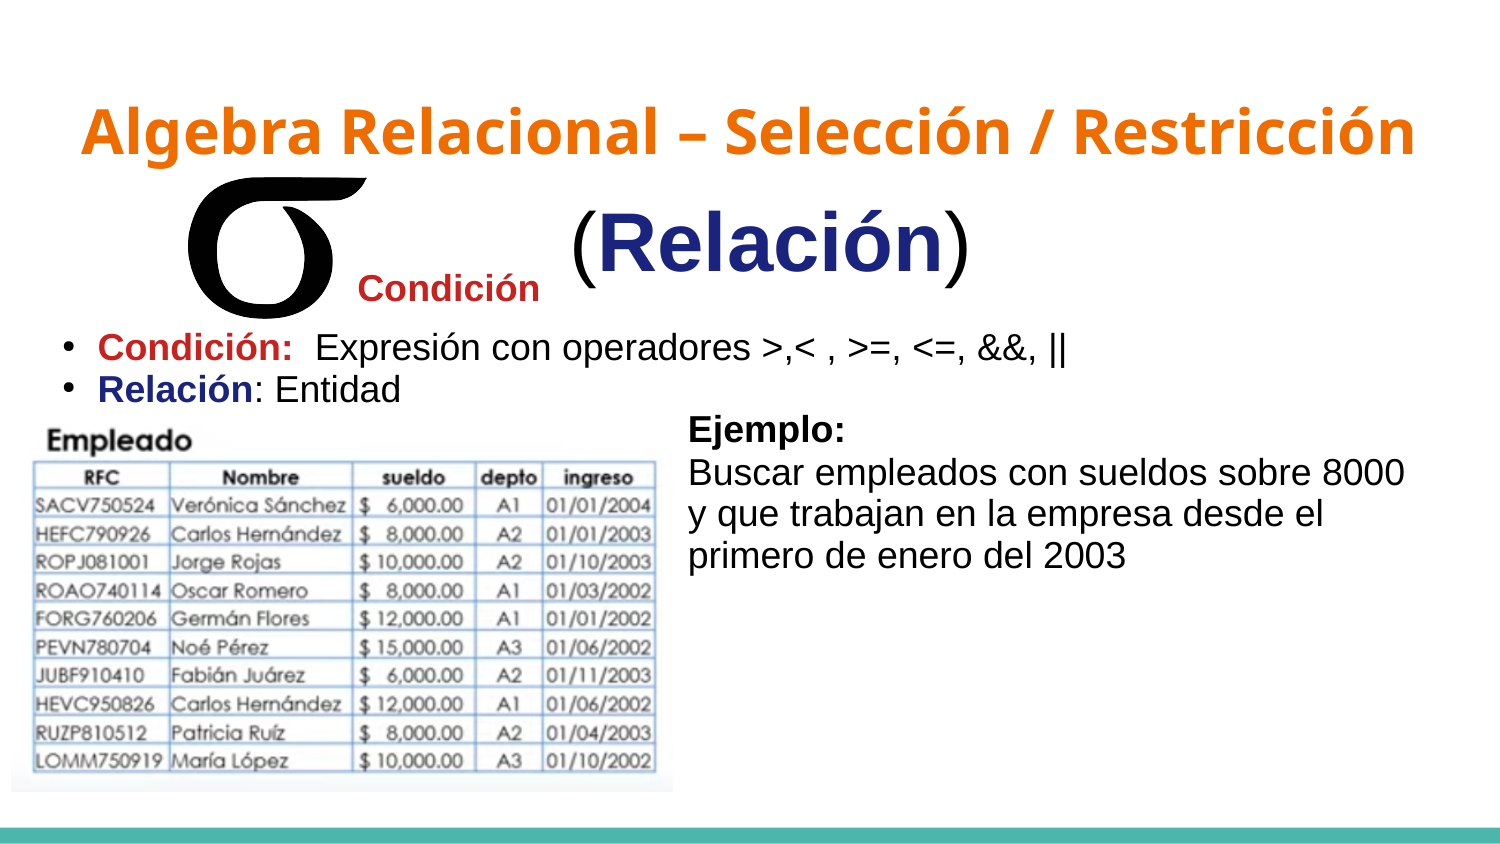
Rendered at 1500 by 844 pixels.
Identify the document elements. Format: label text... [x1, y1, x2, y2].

picture [188, 177, 367, 318]
text_box (Relación) [555, 188, 993, 297]
title Algebra Relacional – Selección / Restricción [51, 72, 1449, 189]
text_box Condición [342, 259, 567, 317]
text_box Condición: Expresión con operadores >,< , >=, <=, &&, || Relación: Entidad [47, 318, 1193, 418]
picture [11, 422, 673, 792]
text_box Ejemplo: Buscar empleados con sueldos sobre 8000 y que trabajan en la empresa desde el primero de enero del 2003 [673, 401, 1441, 585]
